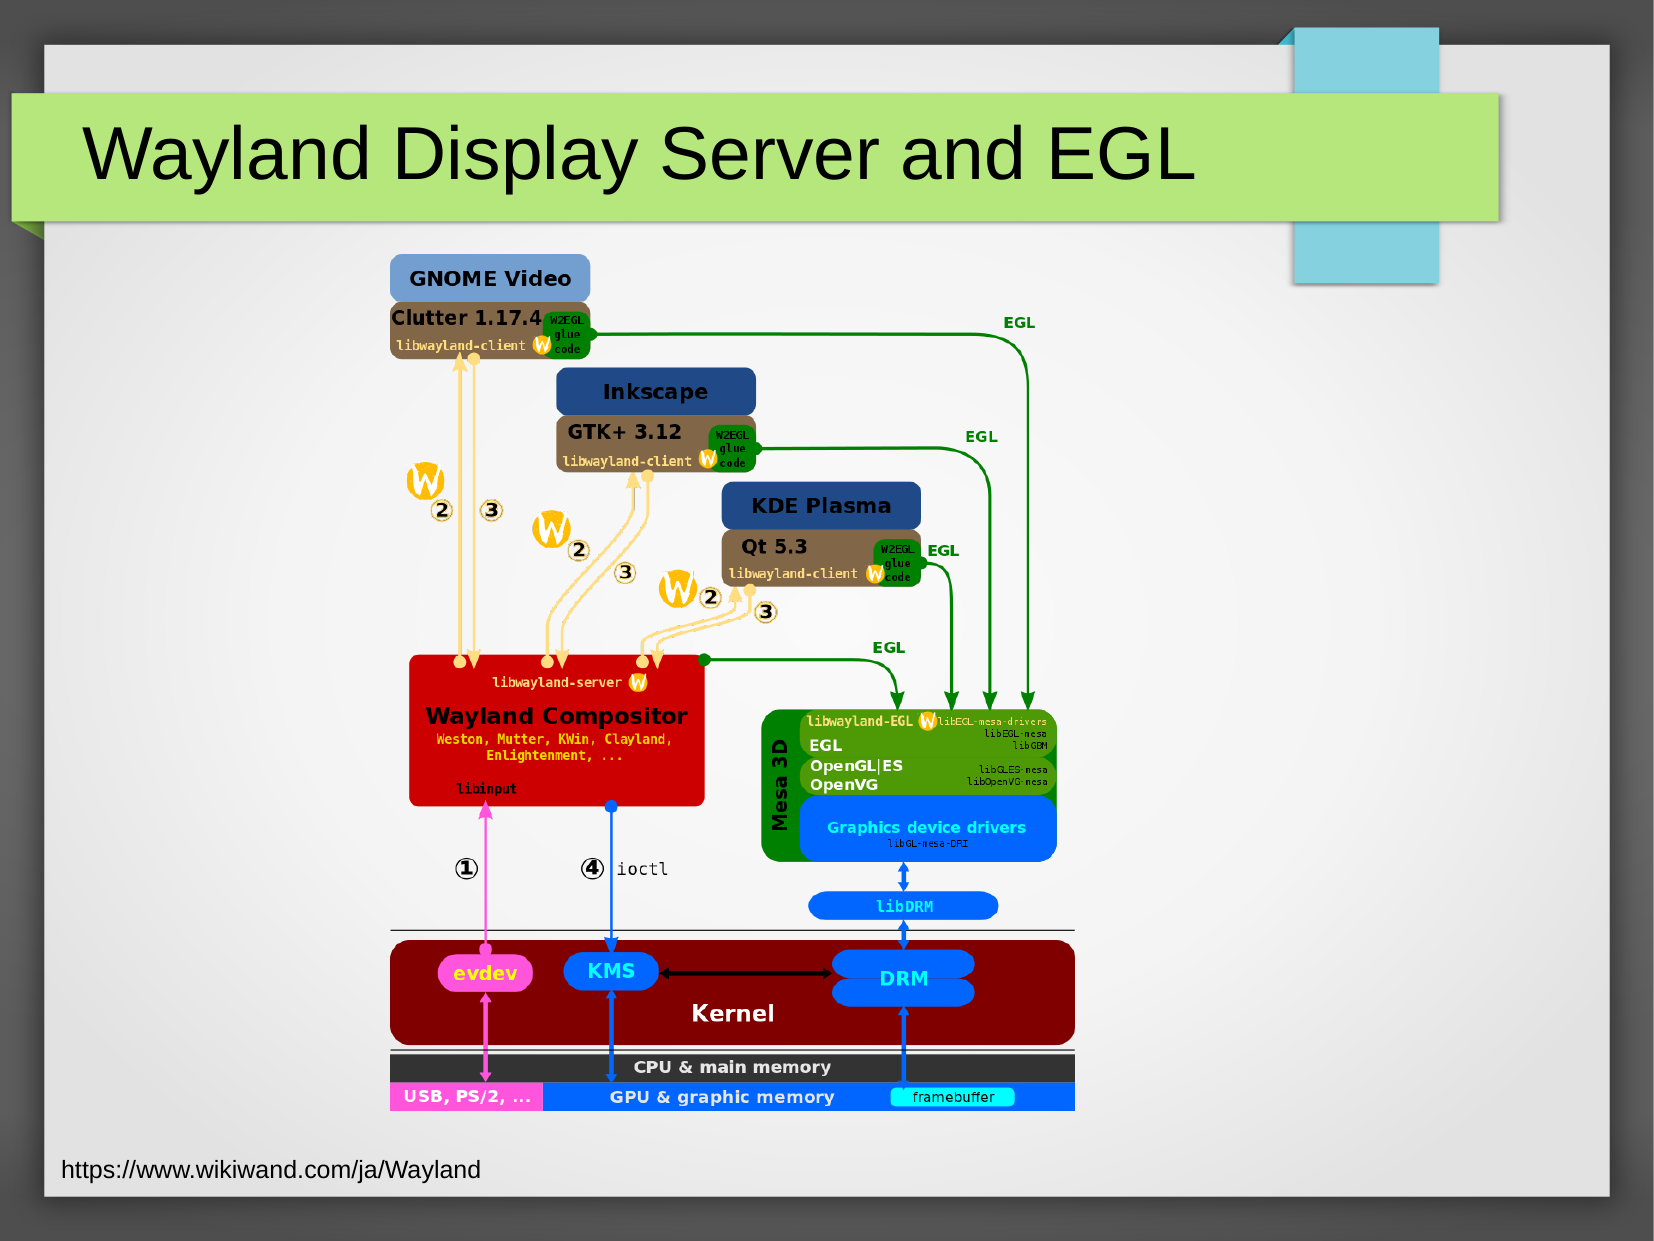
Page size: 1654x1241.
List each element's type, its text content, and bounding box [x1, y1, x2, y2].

text_box https://www.wikiwand.com/ja/Wayland [46, 1148, 526, 1192]
picture [0, 0, 1654, 1241]
title Wayland Display Server and EGL [82, 94, 1264, 213]
